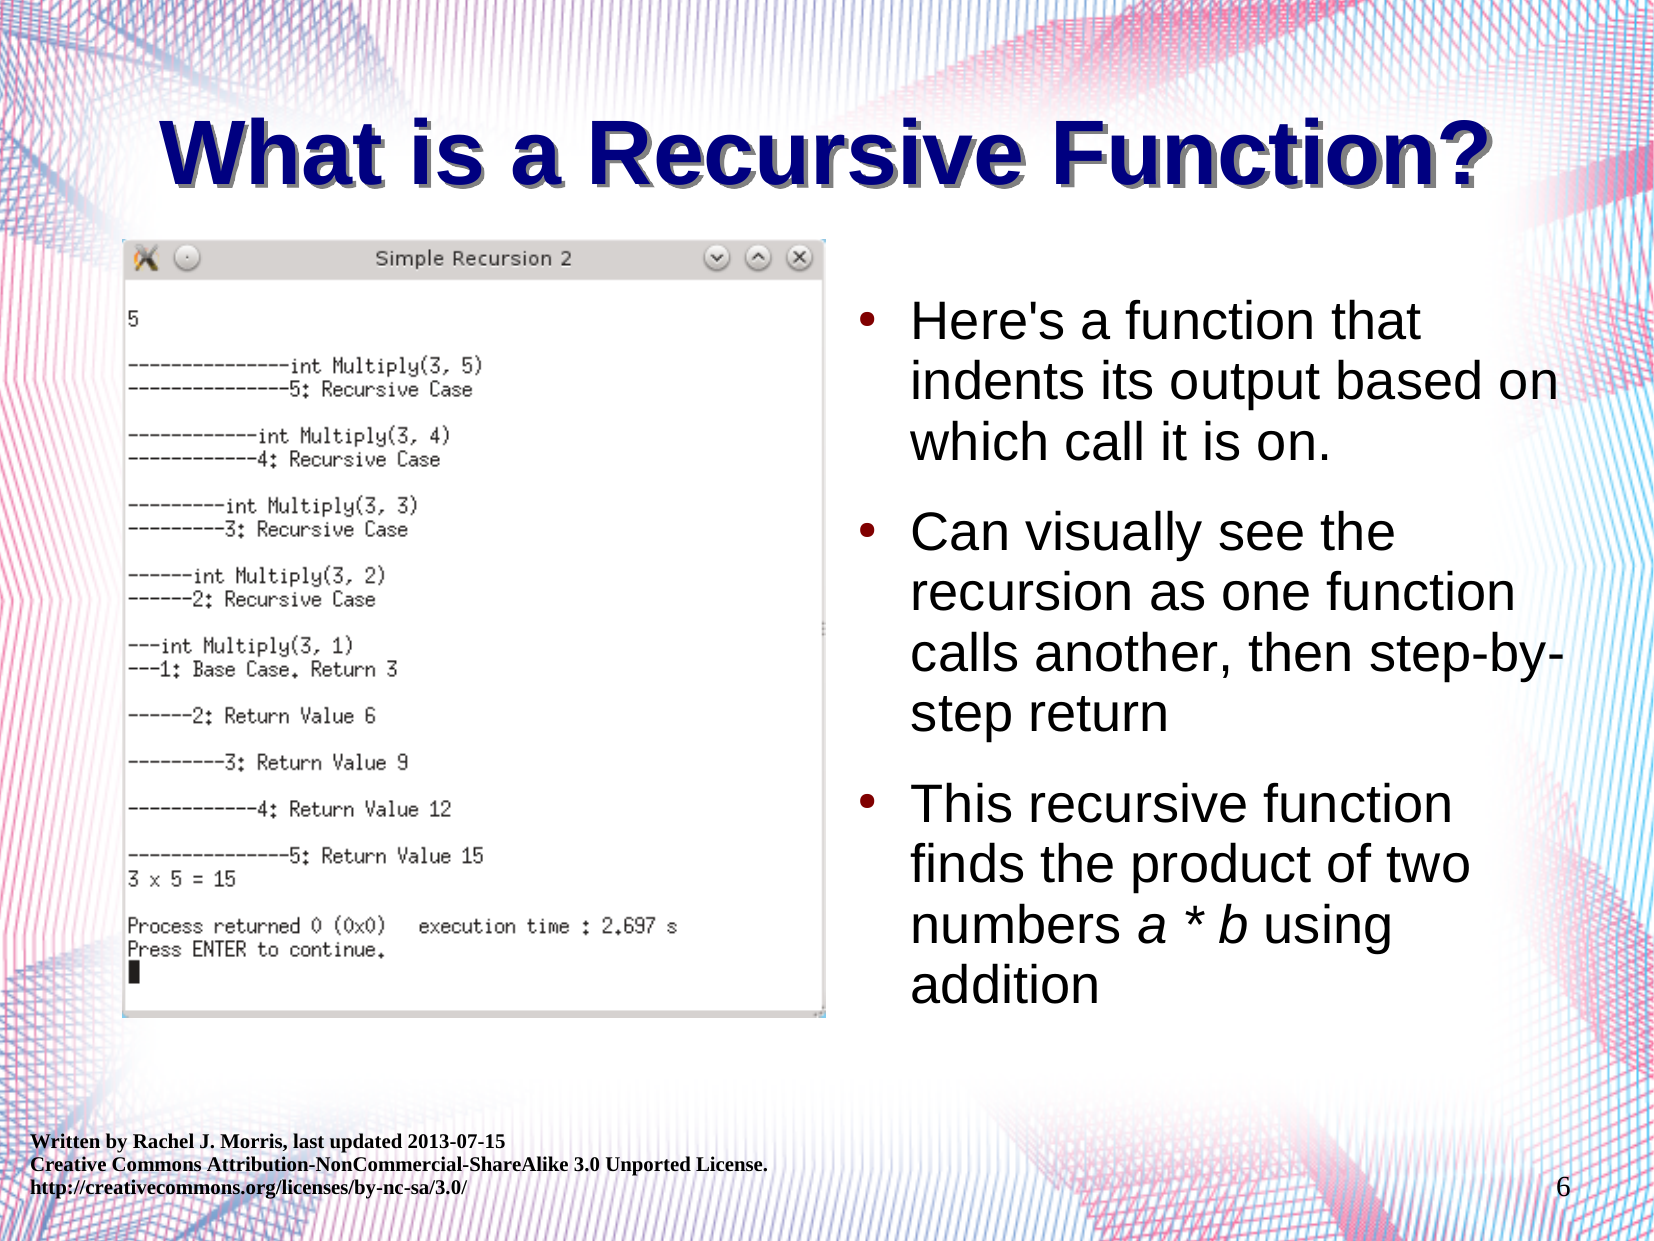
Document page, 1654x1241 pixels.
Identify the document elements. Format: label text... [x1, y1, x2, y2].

picture [0, 0, 1654, 1241]
list Here's a function that indents its output based on which call it is on. Can visually see the recursion as one function calls another, then step-by-step return This recursive function finds the product of two numbers a * b using addition [840, 290, 1571, 1016]
title What is a Recursive Function? [82, 49, 1571, 257]
